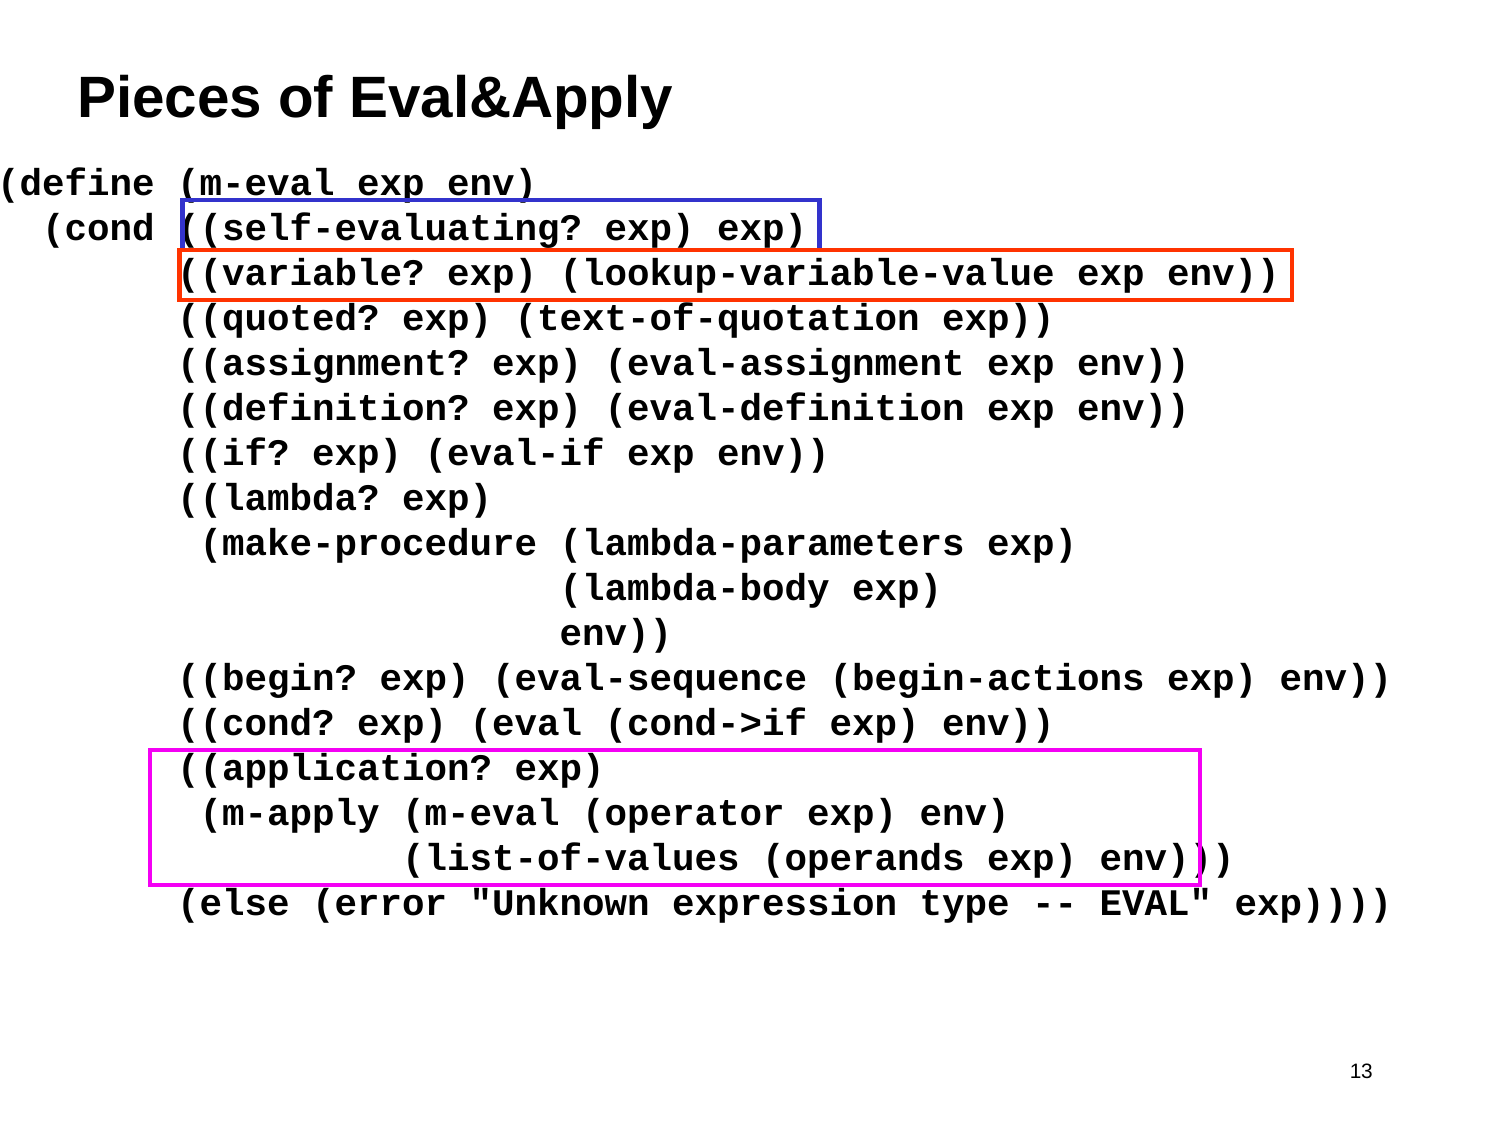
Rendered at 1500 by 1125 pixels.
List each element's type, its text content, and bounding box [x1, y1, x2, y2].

text_box (define (m-eval exp env) (cond ((self-evaluating? exp) exp) ((variable? exp) (lookup-variable-value exp env)) ((quoted? exp) (text-of-quotation exp)) ((assignment? exp) (eval-assignment exp env)) ((definition? exp) (eval-definition exp env)) ((if? exp) (eval-if exp env)) ((lambda? exp) (make-procedure (lambda-parameters exp) (lambda-body exp) env)) ((begin? exp) (eval-sequence (begin-actions exp) env)) ((cond? exp) (eval (cond->if exp) env)) ((application? exp) (m-apply (m-eval (operator exp) env) (list-of-values (operands exp) env))) (else (error "Unknown expression type -- EVAL" exp)))) [0, 149, 1408, 931]
text_box <number> [1025, 1049, 1388, 1101]
text_box Pieces of Eval&Apply [62, 24, 1338, 149]
